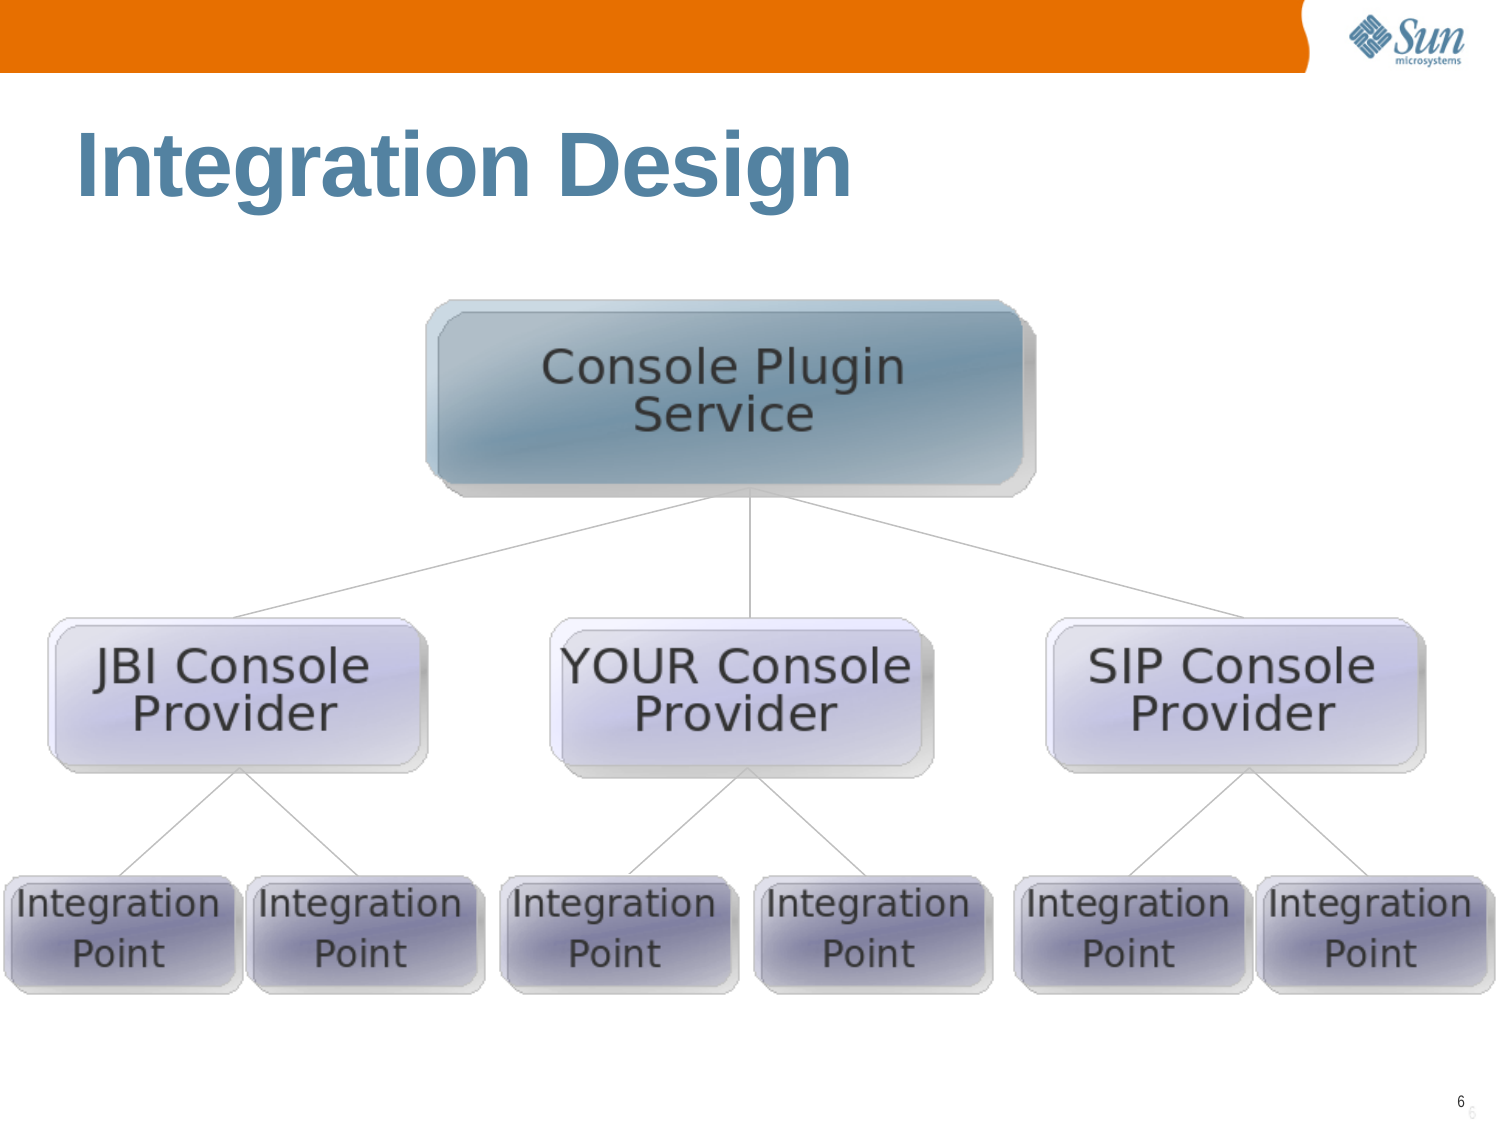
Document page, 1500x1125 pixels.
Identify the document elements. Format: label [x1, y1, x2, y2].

picture [424, 298, 1040, 501]
picture [1012, 874, 1499, 998]
picture [498, 874, 743, 998]
picture [0, 0, 1500, 73]
picture [46, 616, 432, 777]
picture [1044, 616, 1430, 777]
picture [232, 770, 247, 777]
picture [704, 489, 794, 501]
picture [2, 874, 489, 998]
picture [752, 874, 997, 998]
picture [548, 616, 938, 782]
picture [1242, 770, 1257, 777]
